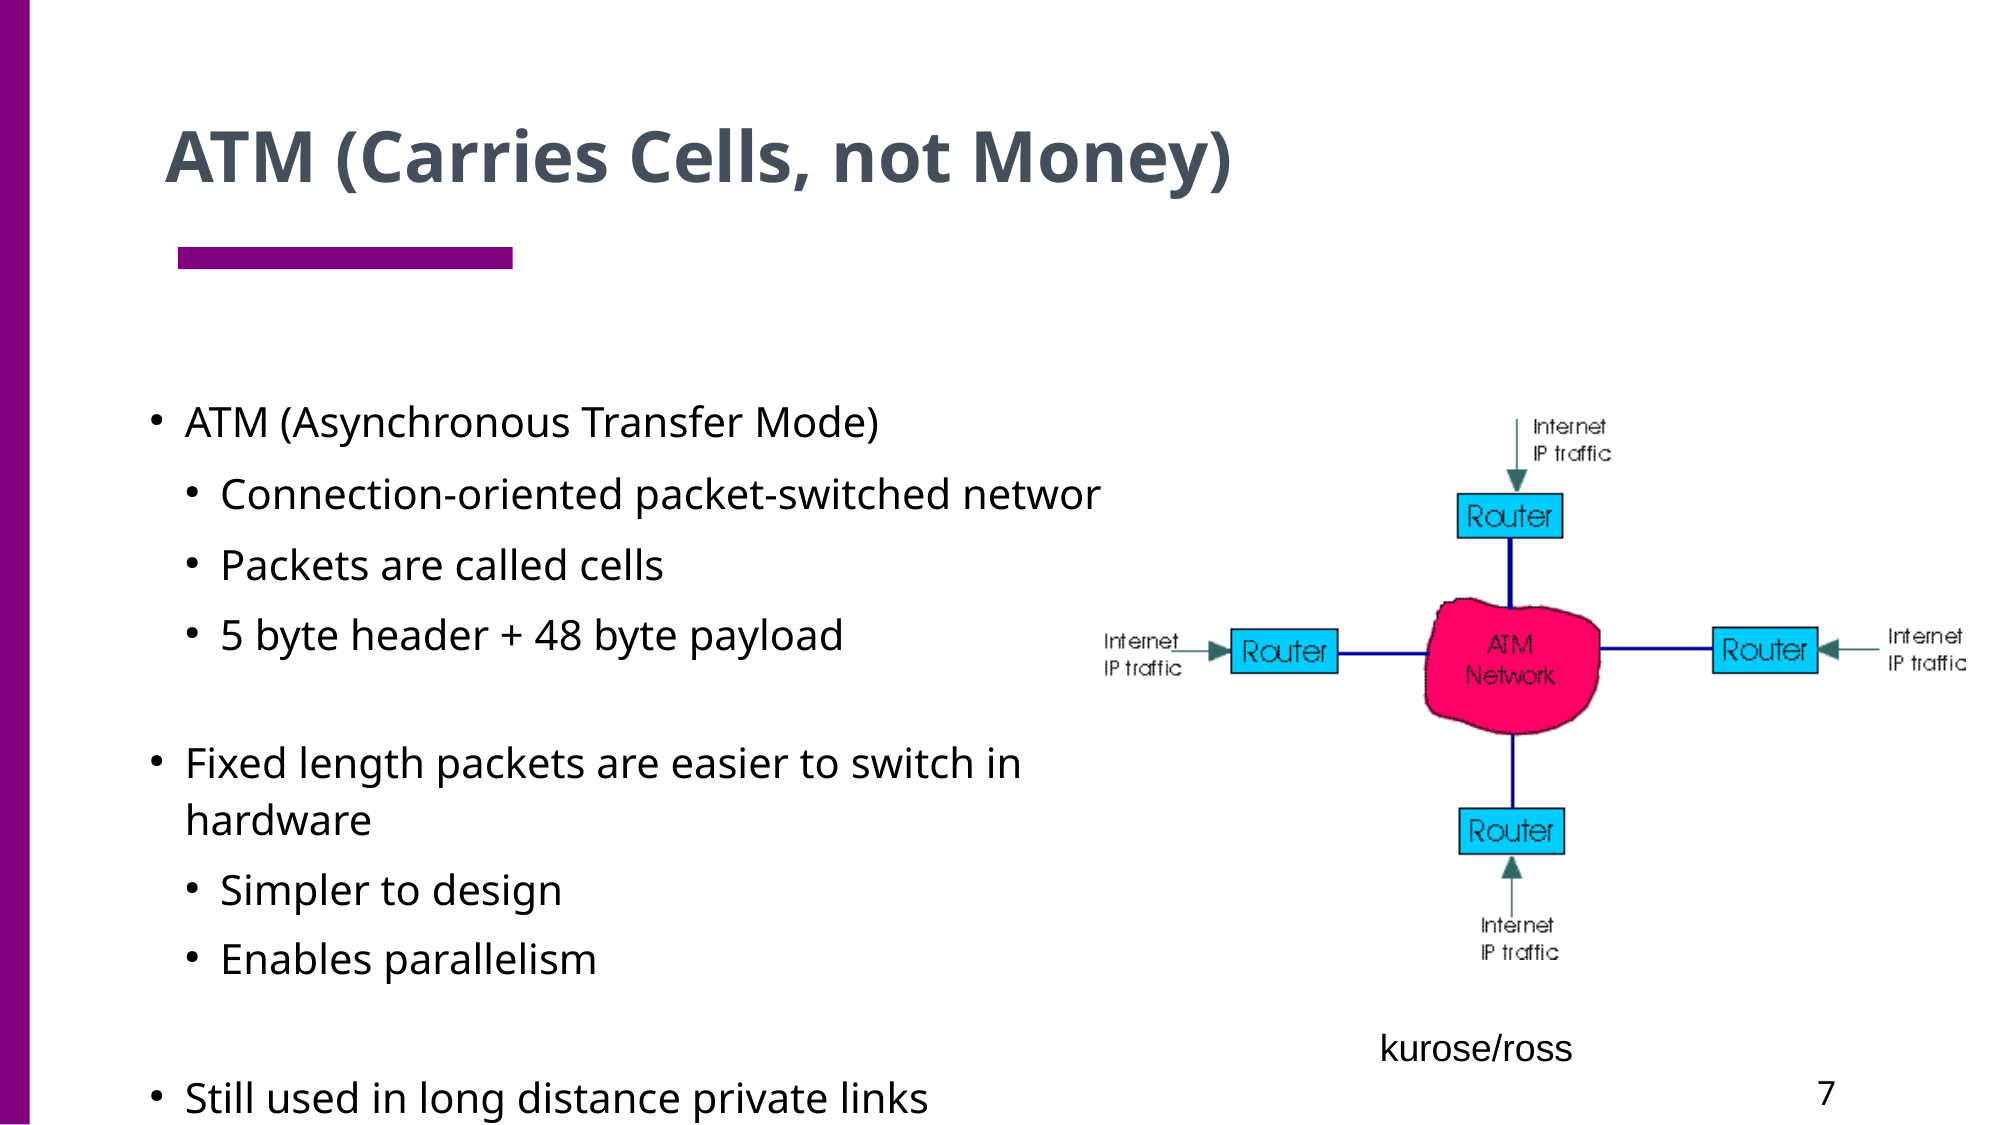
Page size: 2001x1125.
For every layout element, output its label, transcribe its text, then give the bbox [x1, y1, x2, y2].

text_box ATM (Carries Cells, not Money) [151, 0, 1849, 212]
text_box ATM (Asynchronous Transfer Mode) Connection-oriented packet-switched network Packets are called cells 5 byte header + 48 byte payload Fixed length packets are easier to switch in hardware Simpler to design Enables parallelism Still used in long distance private links [63, 254, 1921, 1087]
picture [1104, 419, 1966, 961]
text_box kurose/ross [1365, 1020, 1589, 1077]
